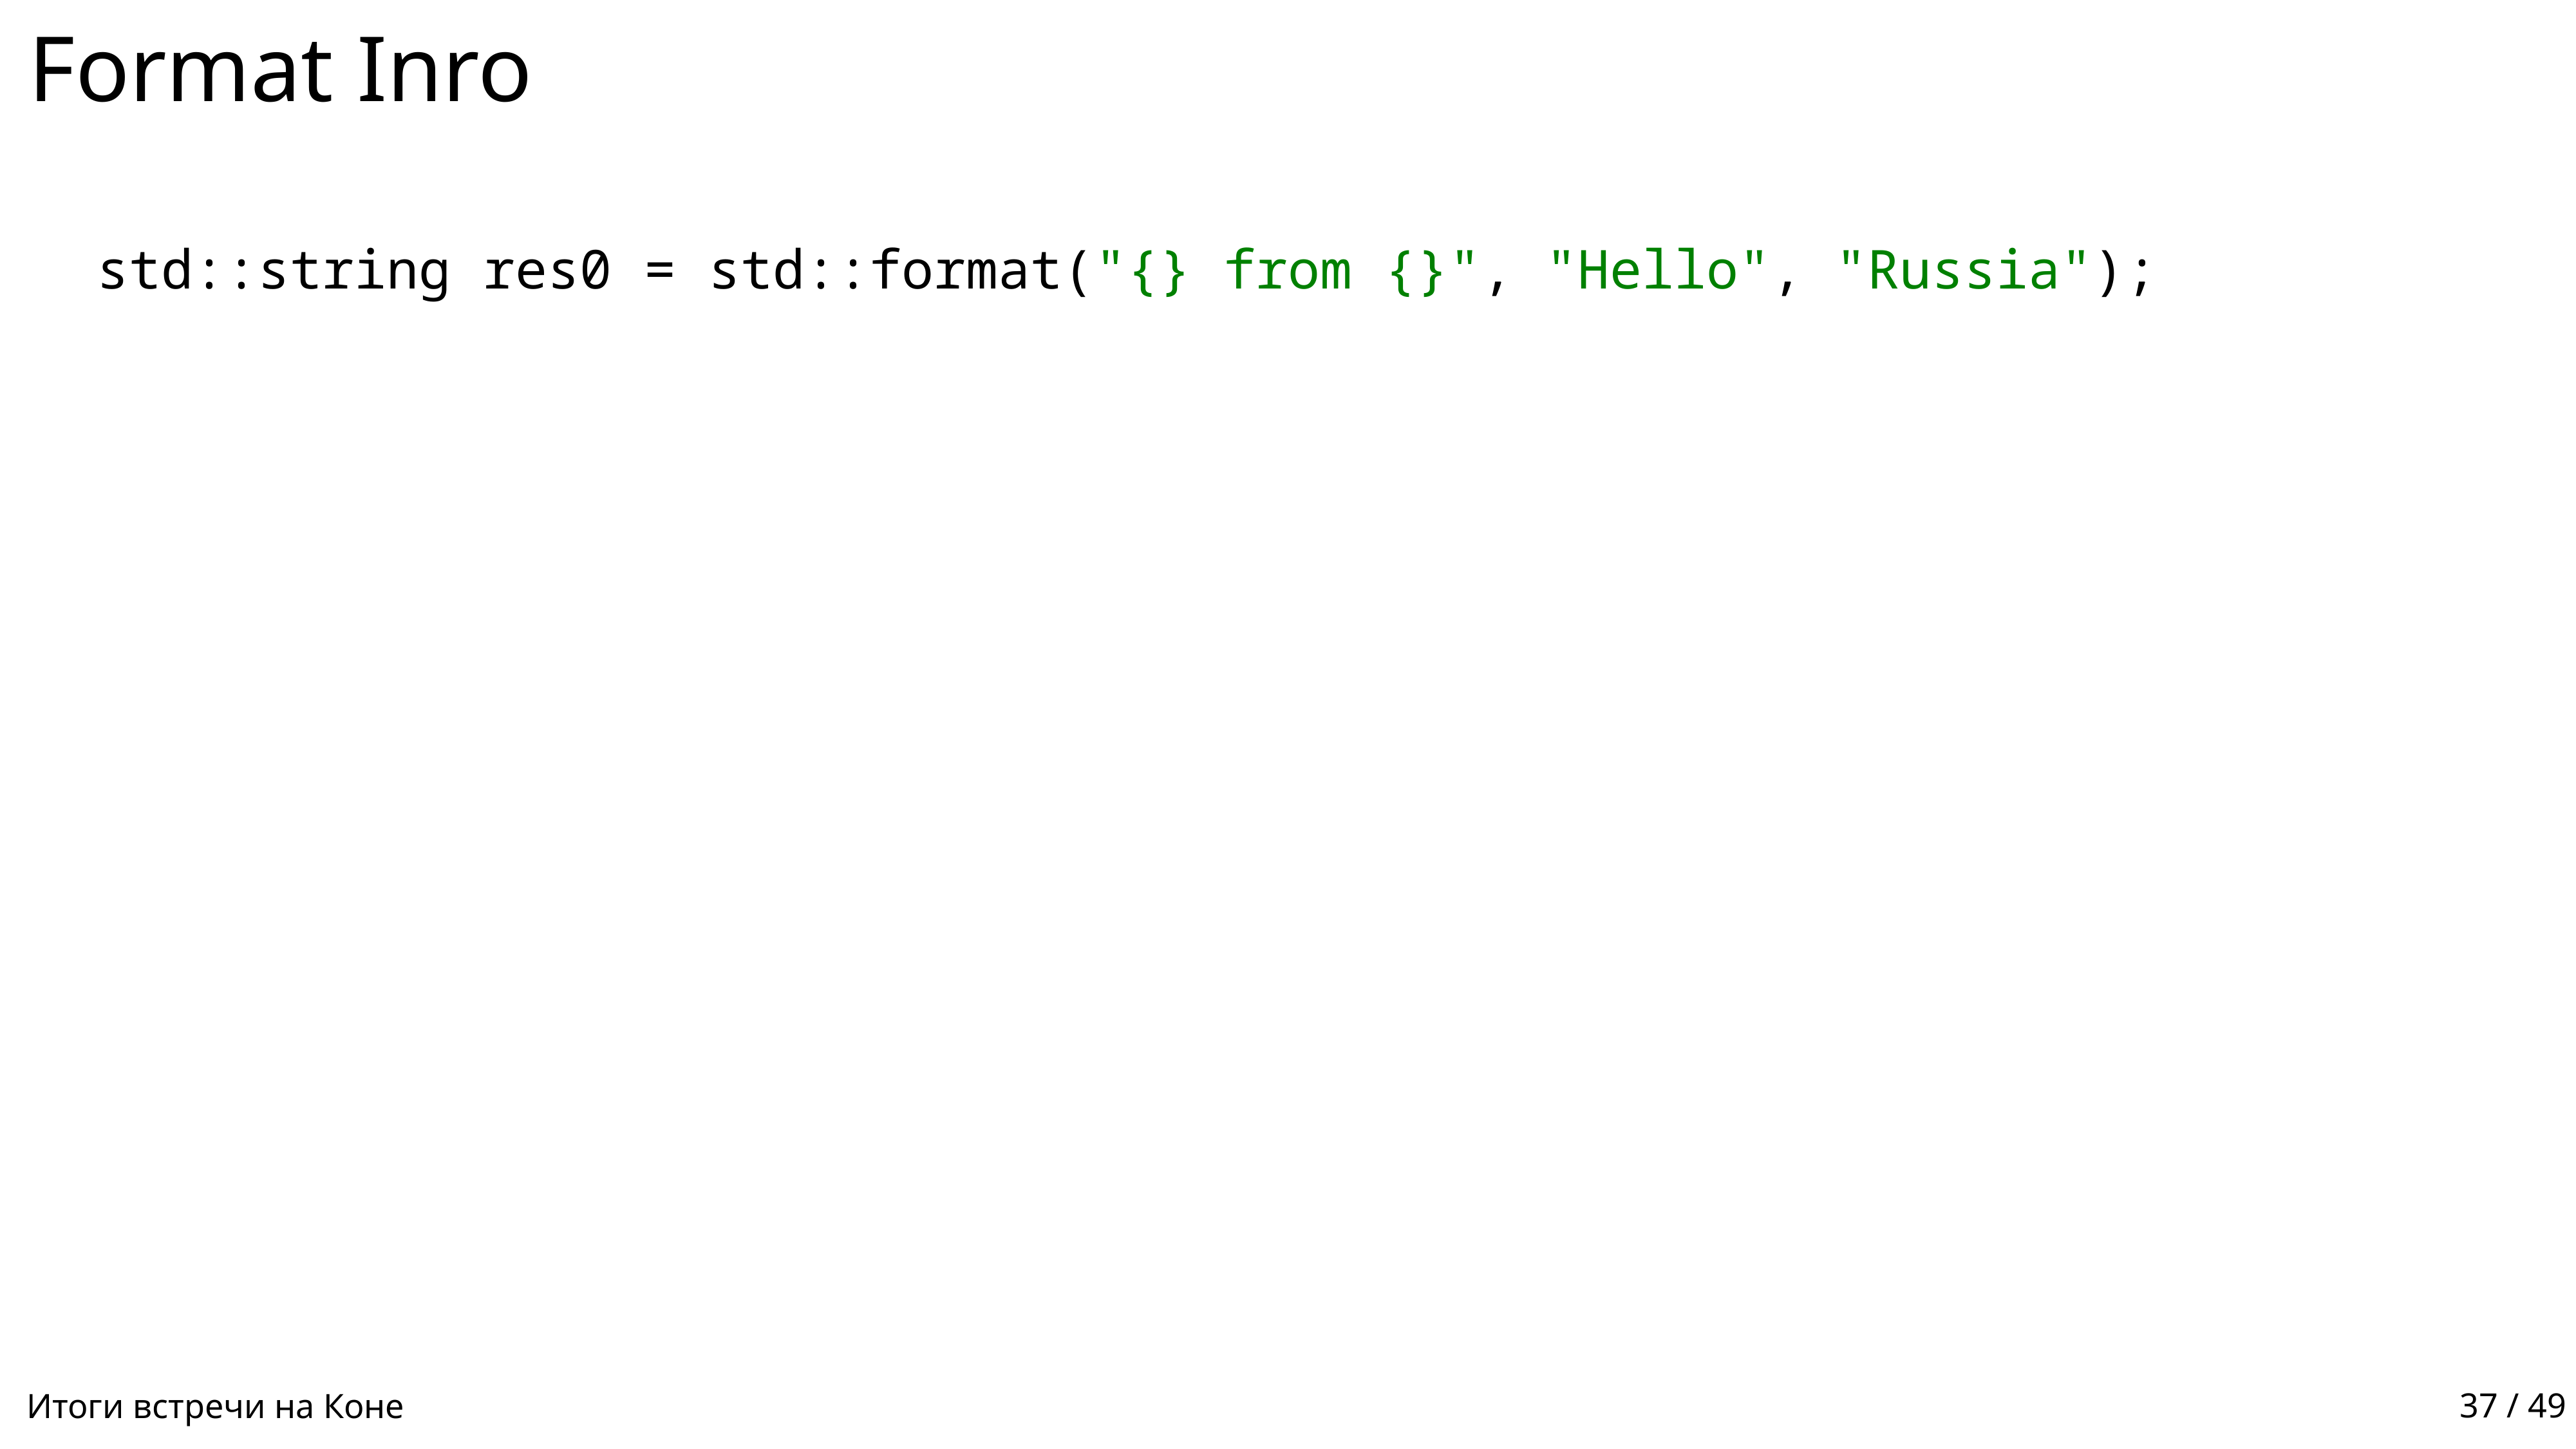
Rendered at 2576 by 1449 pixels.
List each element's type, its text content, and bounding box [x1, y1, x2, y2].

list <number> / 49 [1479, 1376, 2576, 1431]
list std::string res0 = std::format("{} from {}", "Hello", "Russia"); [87, 214, 2550, 1382]
title Format Inro [19, 19, 2550, 155]
list Итоги встречи на Коне [17, 1376, 1114, 1431]
